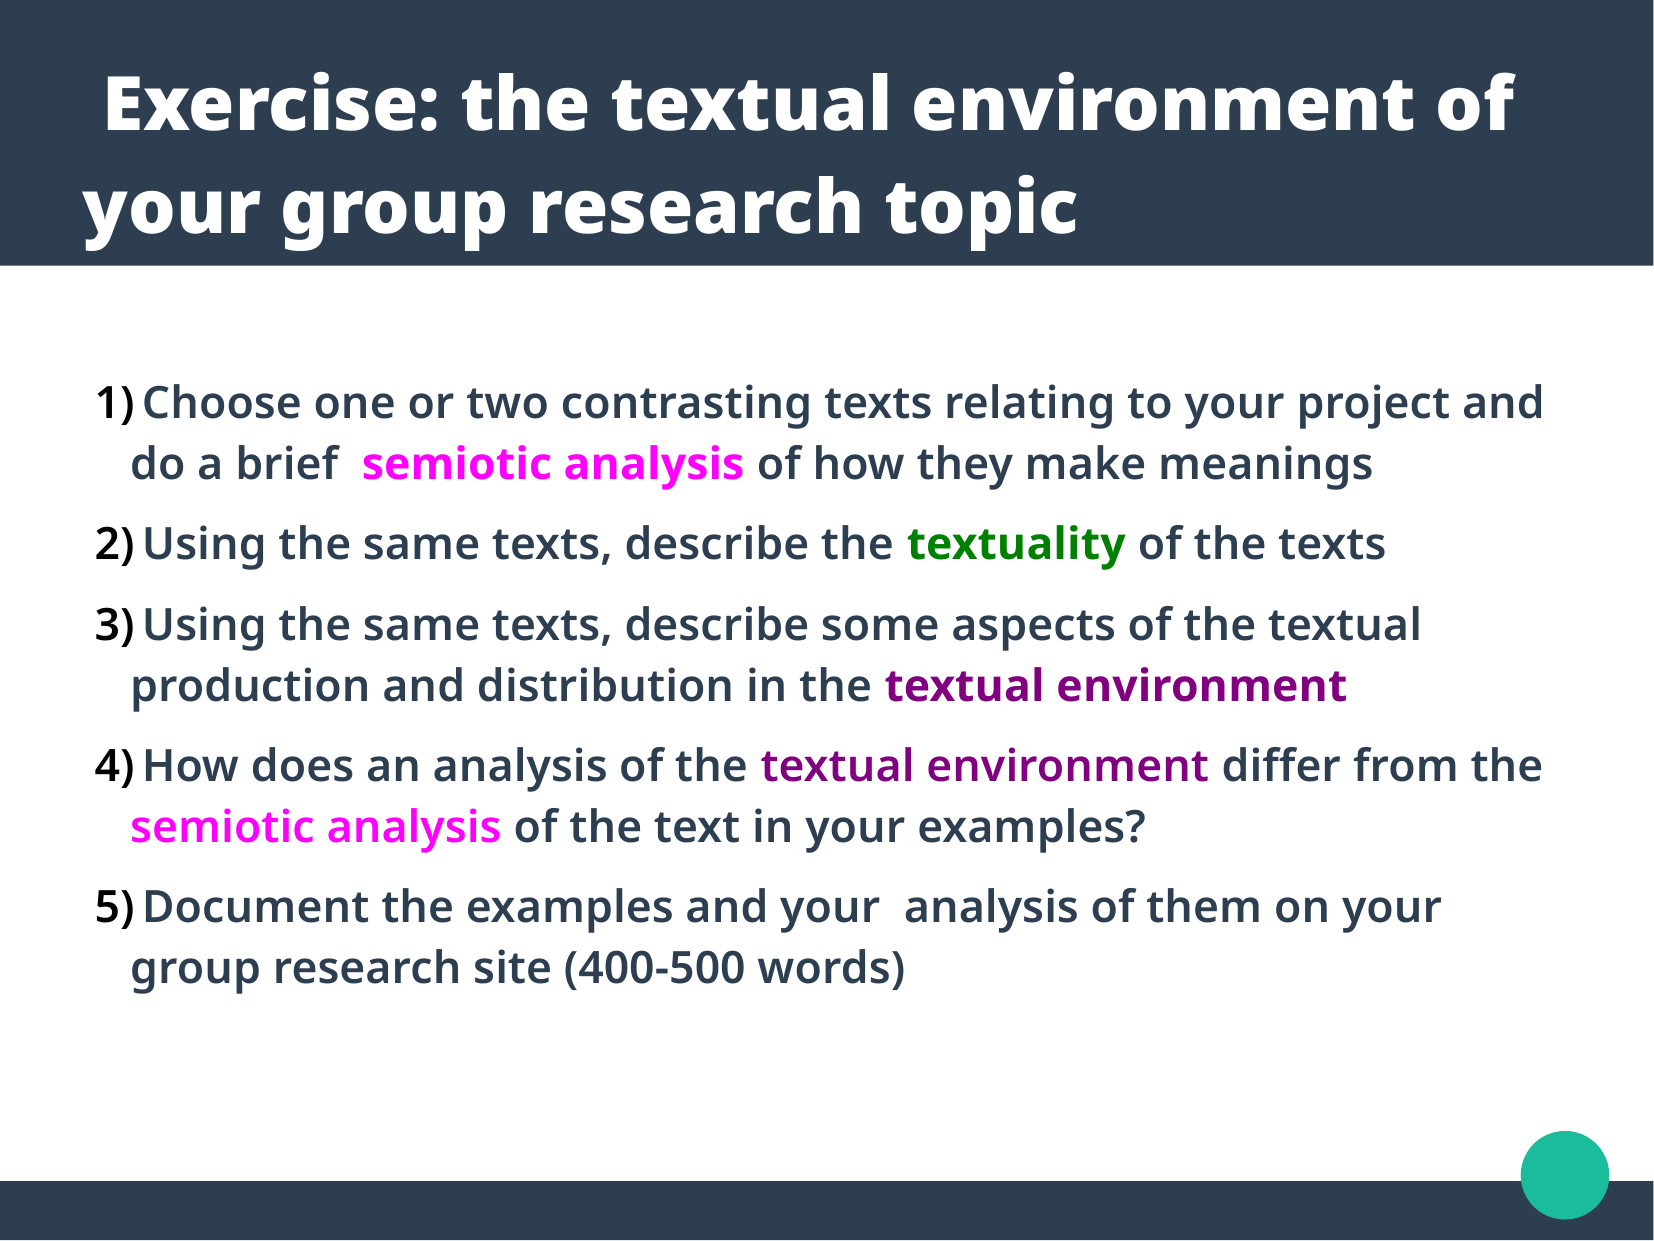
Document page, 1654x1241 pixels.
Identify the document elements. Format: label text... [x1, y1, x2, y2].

list Choose one or two contrasting texts relating to your project and do a brief semiotic analysis of how they make meanings Using the same texts, describe the textuality of the texts Using the same texts, describe some aspects of the textual production and distribution in the textual environment How does an analysis of the textual environment differ from the semiotic analysis of the text in your examples? Document the examples and your analysis of them on your group research site (400-500 words) [82, 290, 1571, 1010]
title Exercise: the textual environment of your group research topic [82, 49, 1571, 257]
